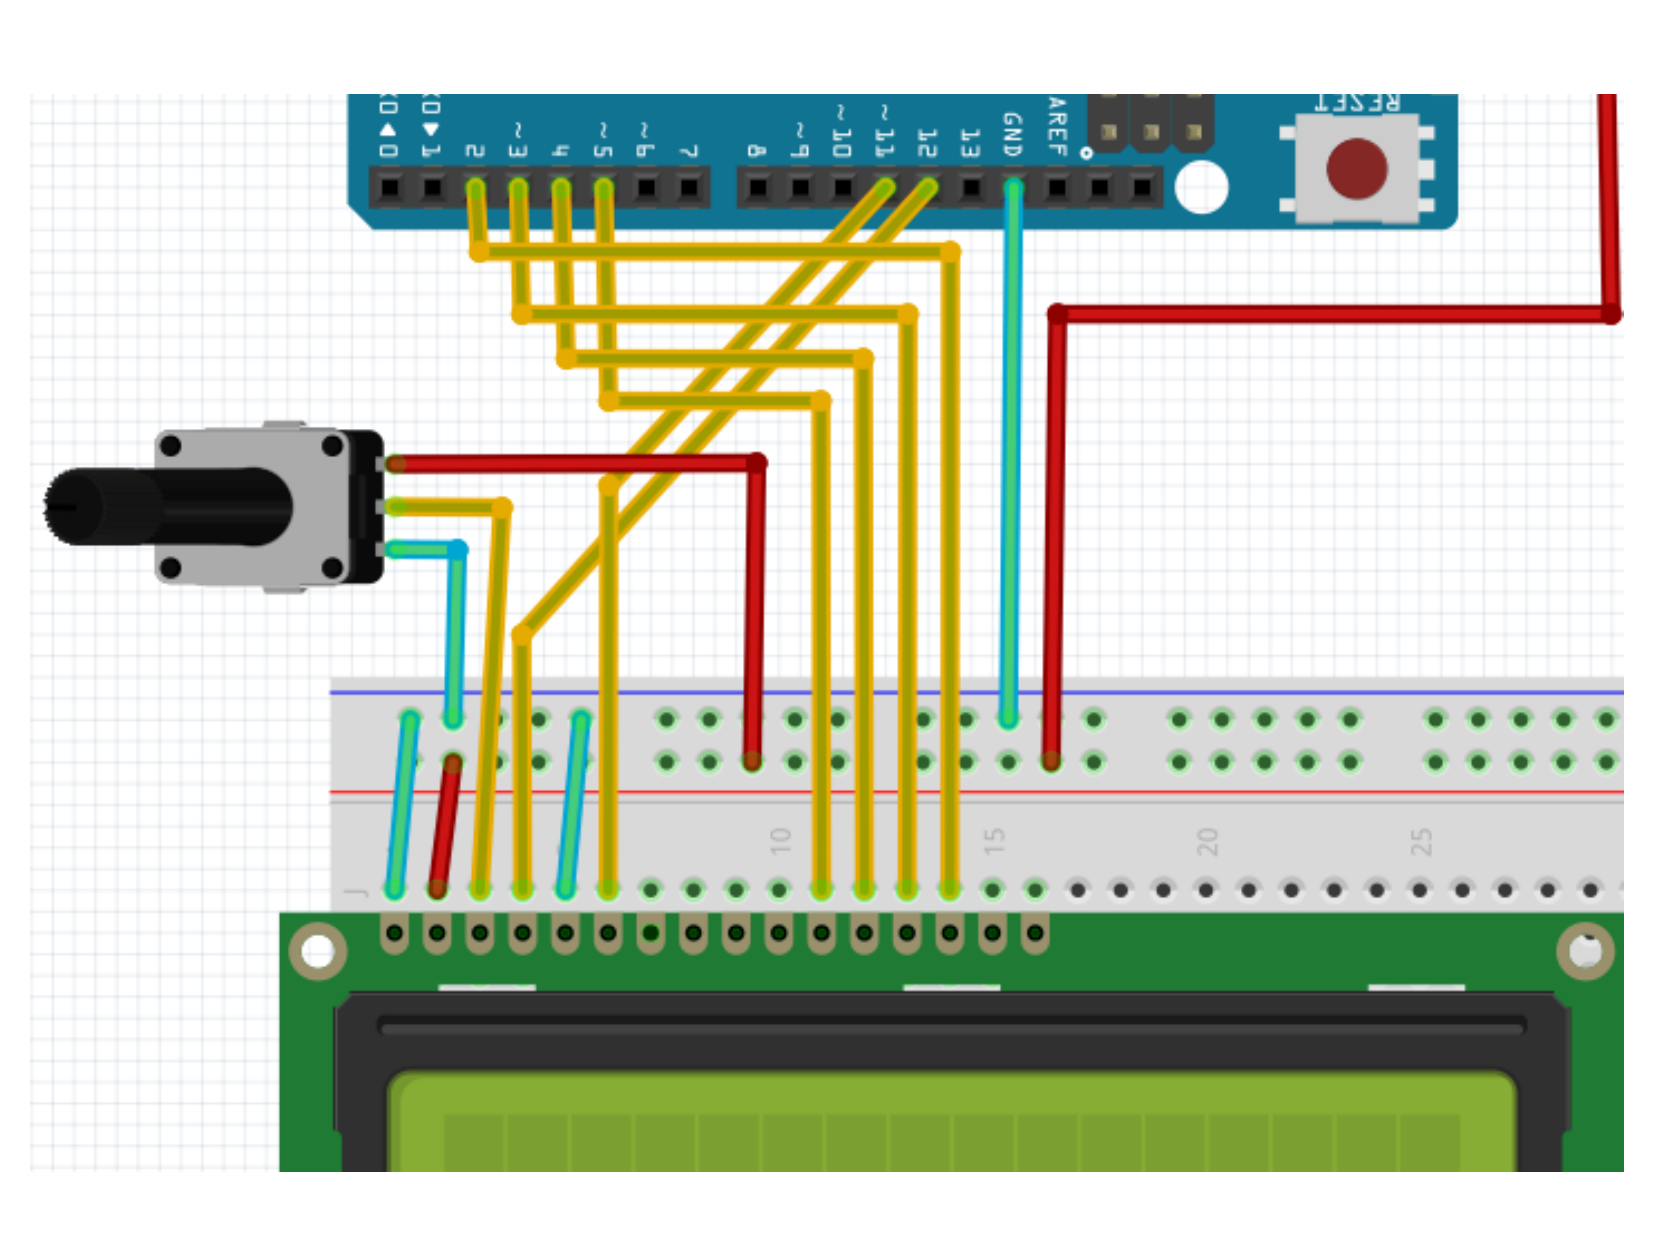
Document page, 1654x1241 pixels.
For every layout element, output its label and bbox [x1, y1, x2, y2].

picture [30, 94, 1624, 1172]
